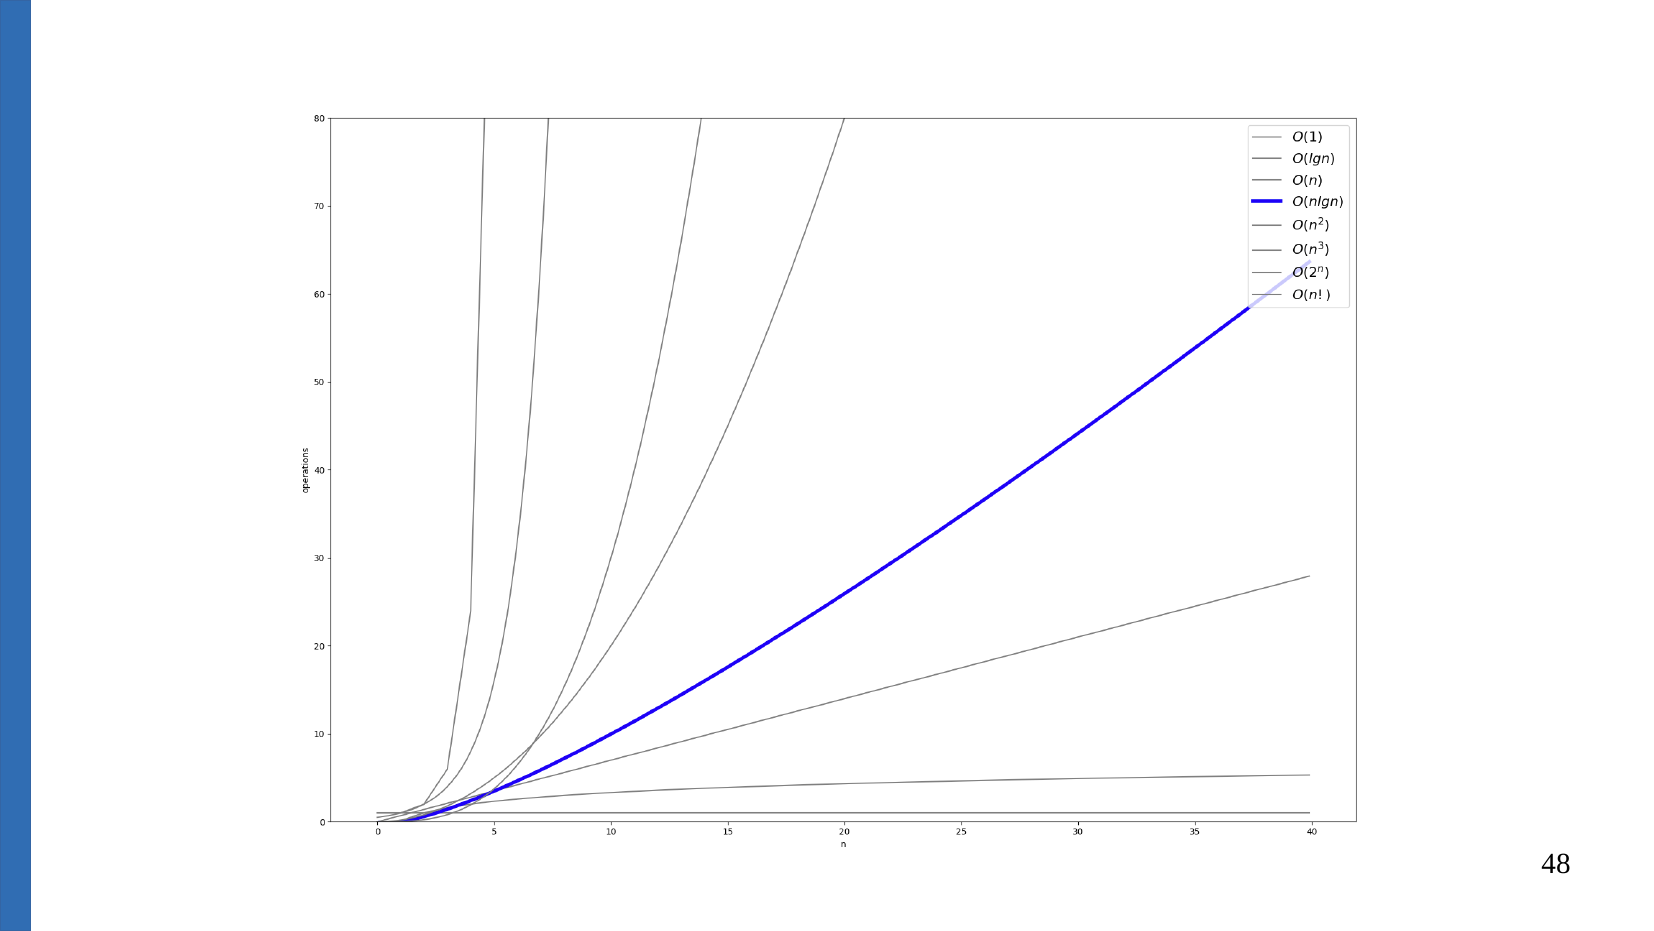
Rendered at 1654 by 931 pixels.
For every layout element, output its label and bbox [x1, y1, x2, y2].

text_box [0, 0, 31, 931]
picture [165, 8, 1488, 922]
